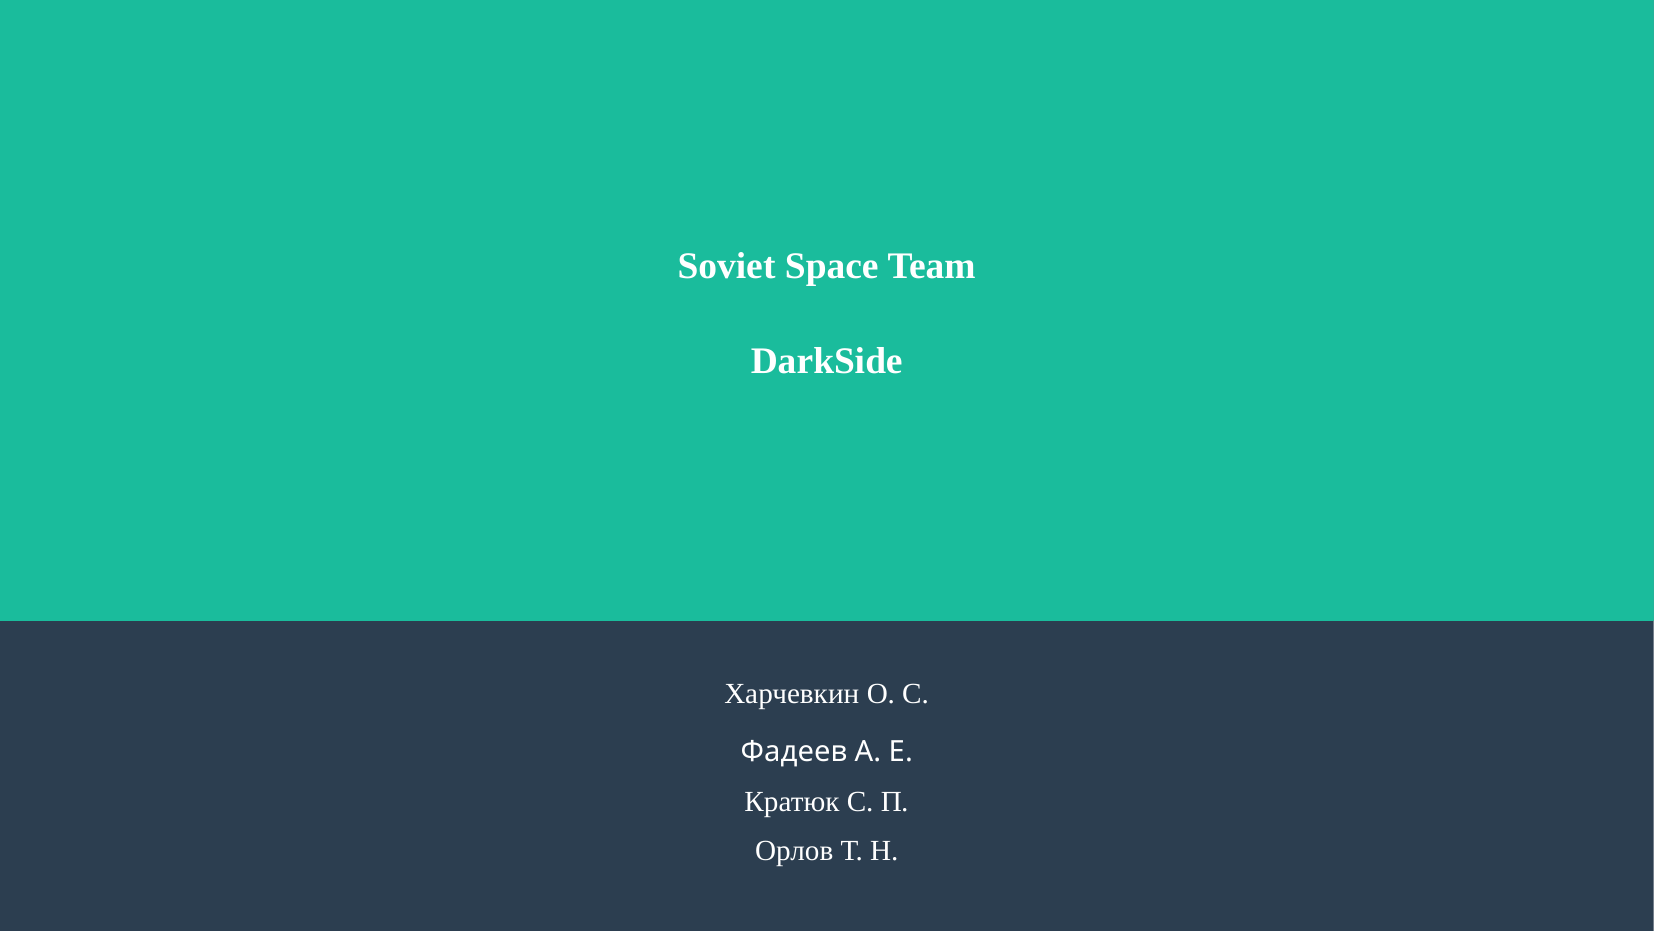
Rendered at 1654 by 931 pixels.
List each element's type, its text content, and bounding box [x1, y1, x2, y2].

title Soviet Space Team DarkSide [59, 29, 1595, 591]
subtitle Харчевкин О. С. Фадеев А. Е. Кратюк С. П. Орлов Т. Н. [59, 642, 1595, 886]
